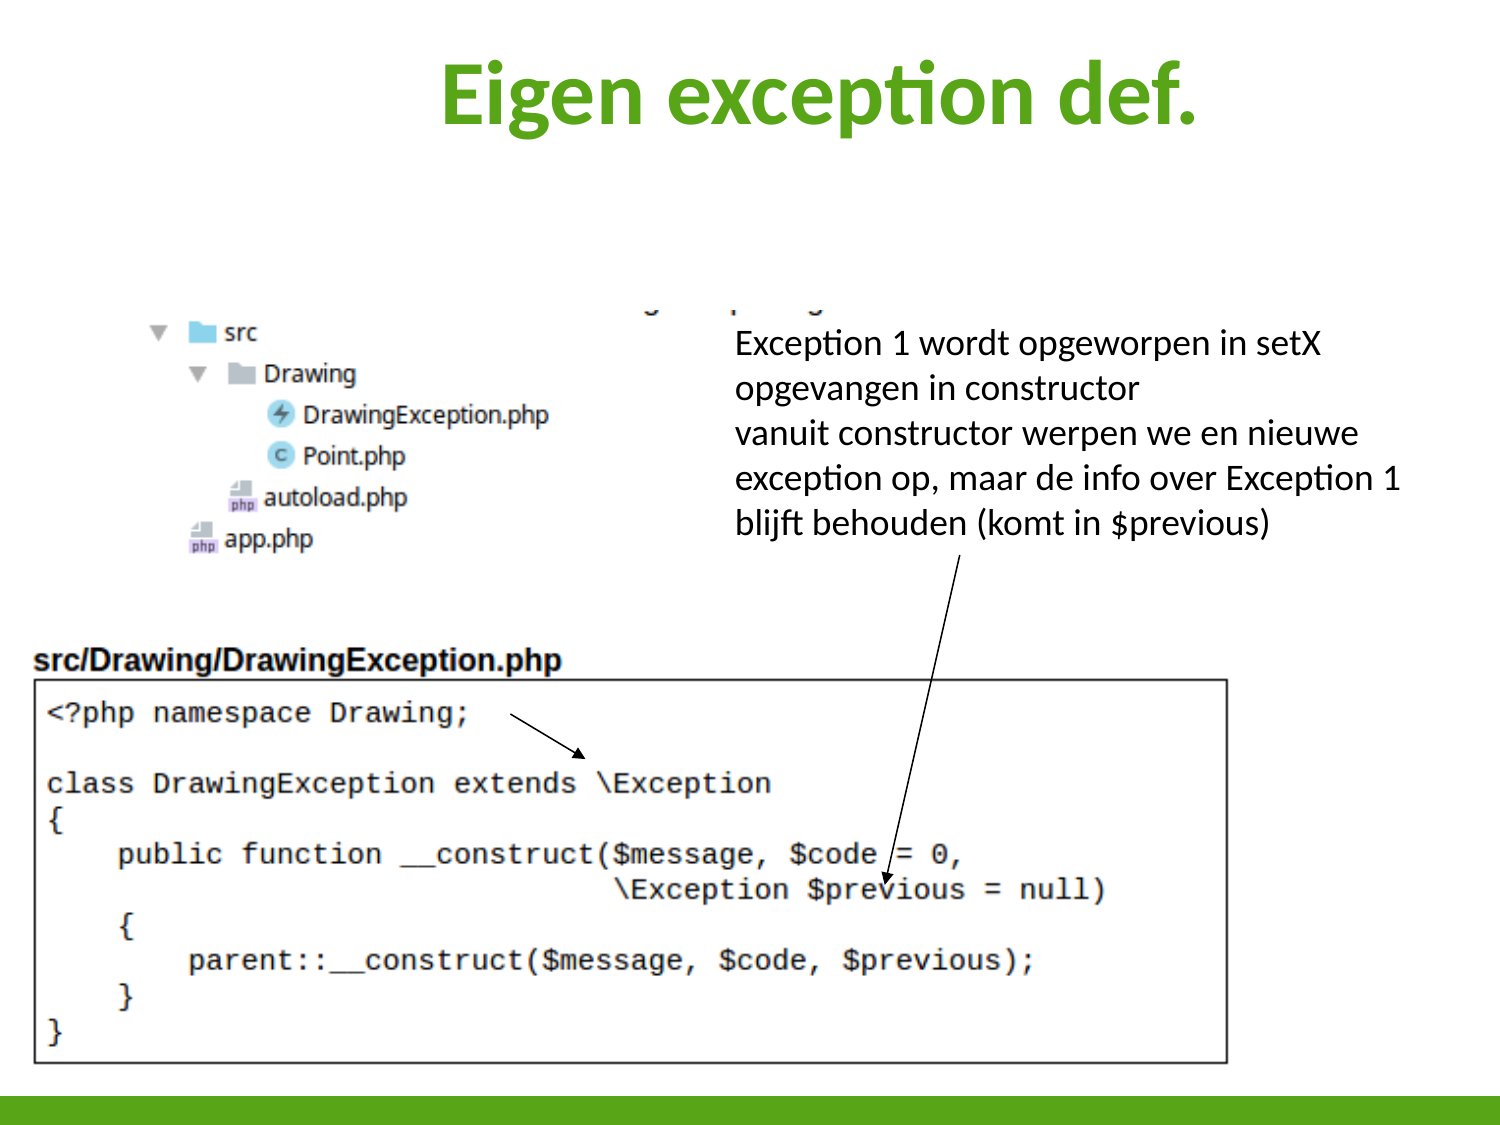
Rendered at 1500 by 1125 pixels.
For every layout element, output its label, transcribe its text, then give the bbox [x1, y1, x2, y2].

picture [0, 310, 1303, 1088]
text_box Exception 1 wordt opgeworpen in setX opgevangen in constructor vanuit constructor werpen we en nieuwe exception op, maar de info over Exception 1 blijft behouden (komt in $previous) [719, 310, 1440, 596]
text_box Eigen exception def. [201, 24, 1440, 151]
